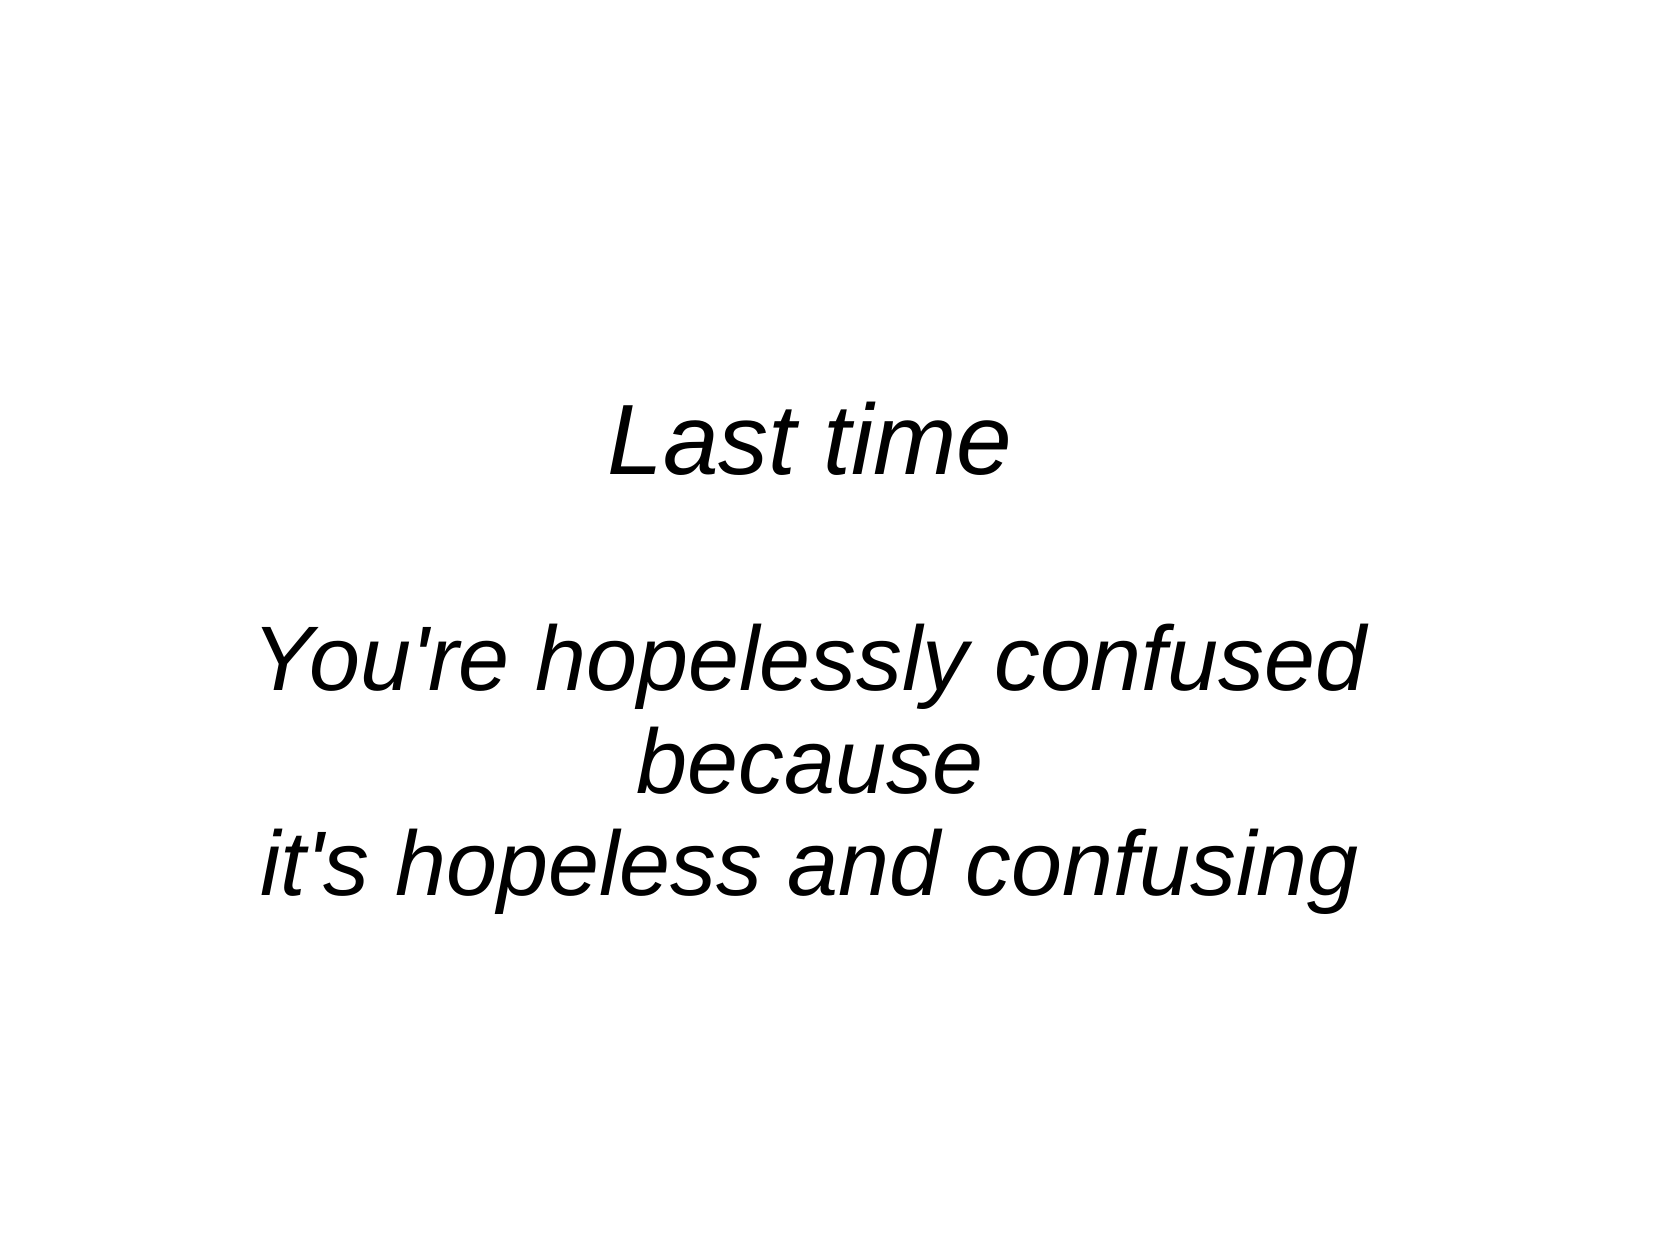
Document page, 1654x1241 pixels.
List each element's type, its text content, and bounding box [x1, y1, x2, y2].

text_box Last time You're hopelessly confused because it's hopeless and confusing [82, 290, 1538, 1010]
